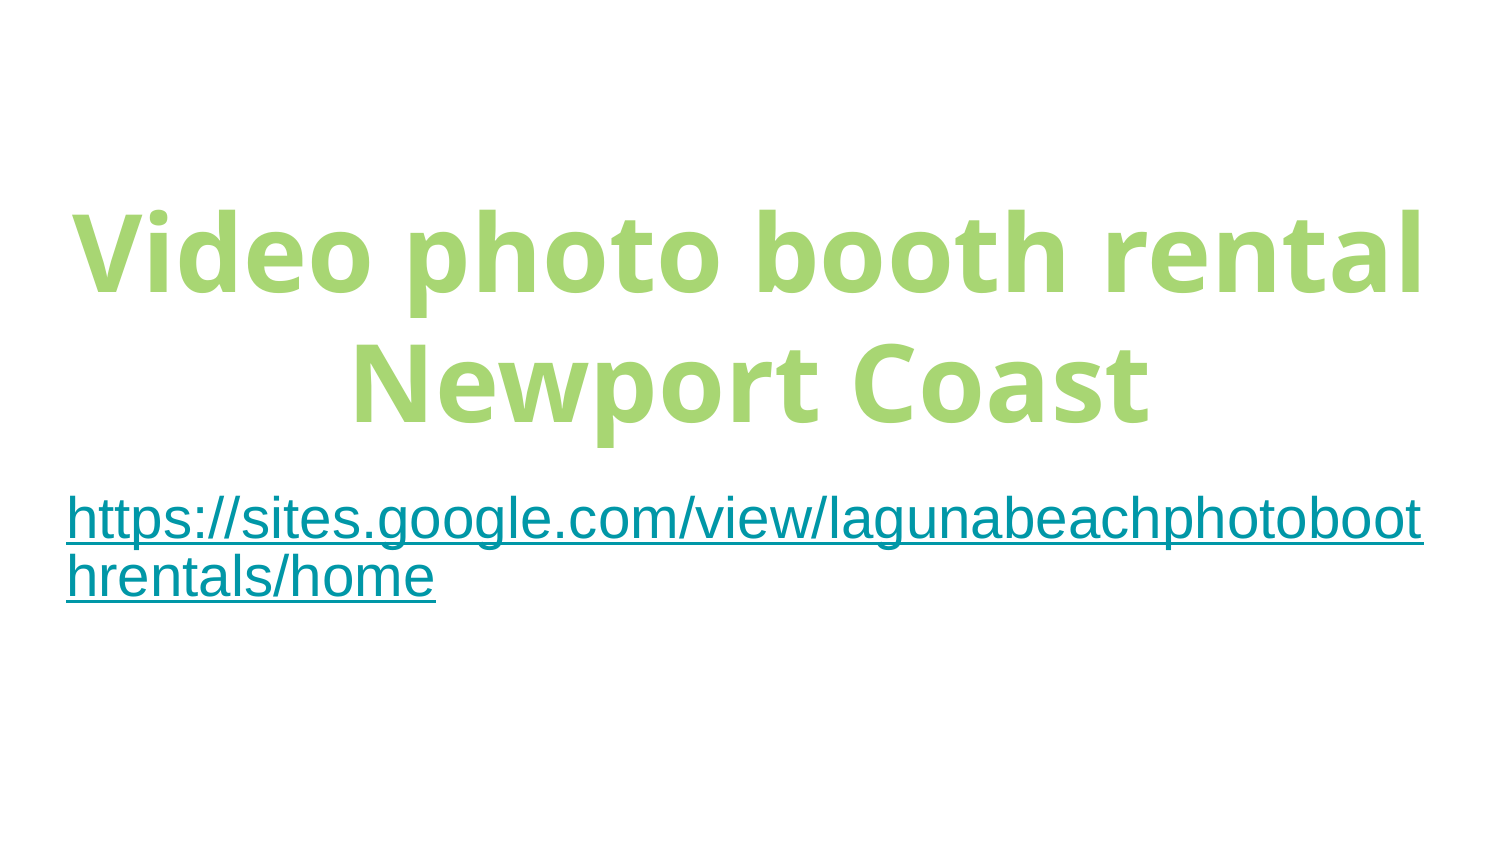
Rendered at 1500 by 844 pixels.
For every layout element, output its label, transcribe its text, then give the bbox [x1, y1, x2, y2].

subtitle https://sites.google.com/view/lagunabeachphotoboothrentals/home [51, 464, 1449, 595]
title Video photo booth rental Newport Coast [51, 122, 1449, 459]
